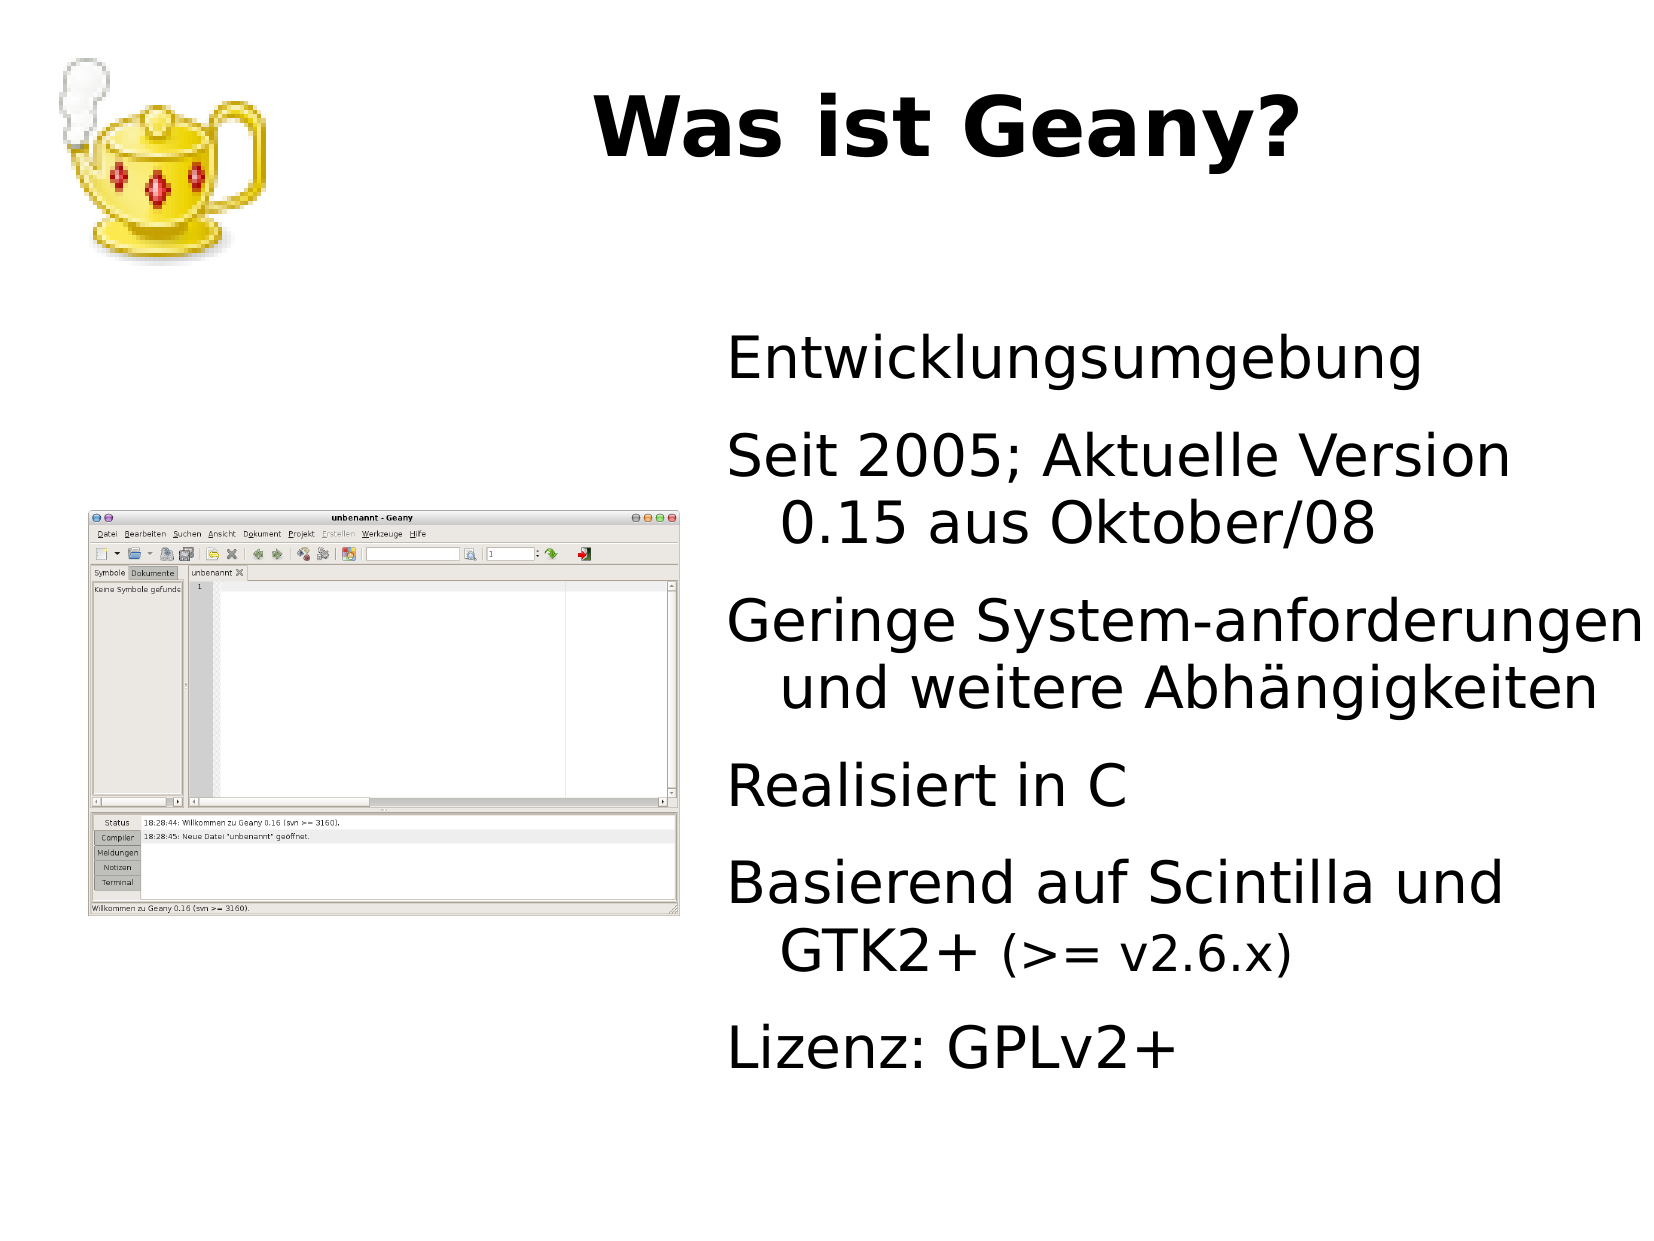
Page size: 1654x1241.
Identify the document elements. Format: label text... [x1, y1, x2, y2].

picture [88, 510, 680, 916]
picture [59, 58, 266, 266]
title Was ist Geany? [324, 56, 1571, 200]
list Entwicklungsumgebung Seit 2005; Aktuelle Version 0.15 aus Oktober/08 Geringe System-anforderungen und weitere Abhängigkeiten Realisiert in C Basierend auf Scintilla und GTK2+ (>= v2.6.x) Lizenz: GPLv2+ [708, 324, 1654, 1180]
